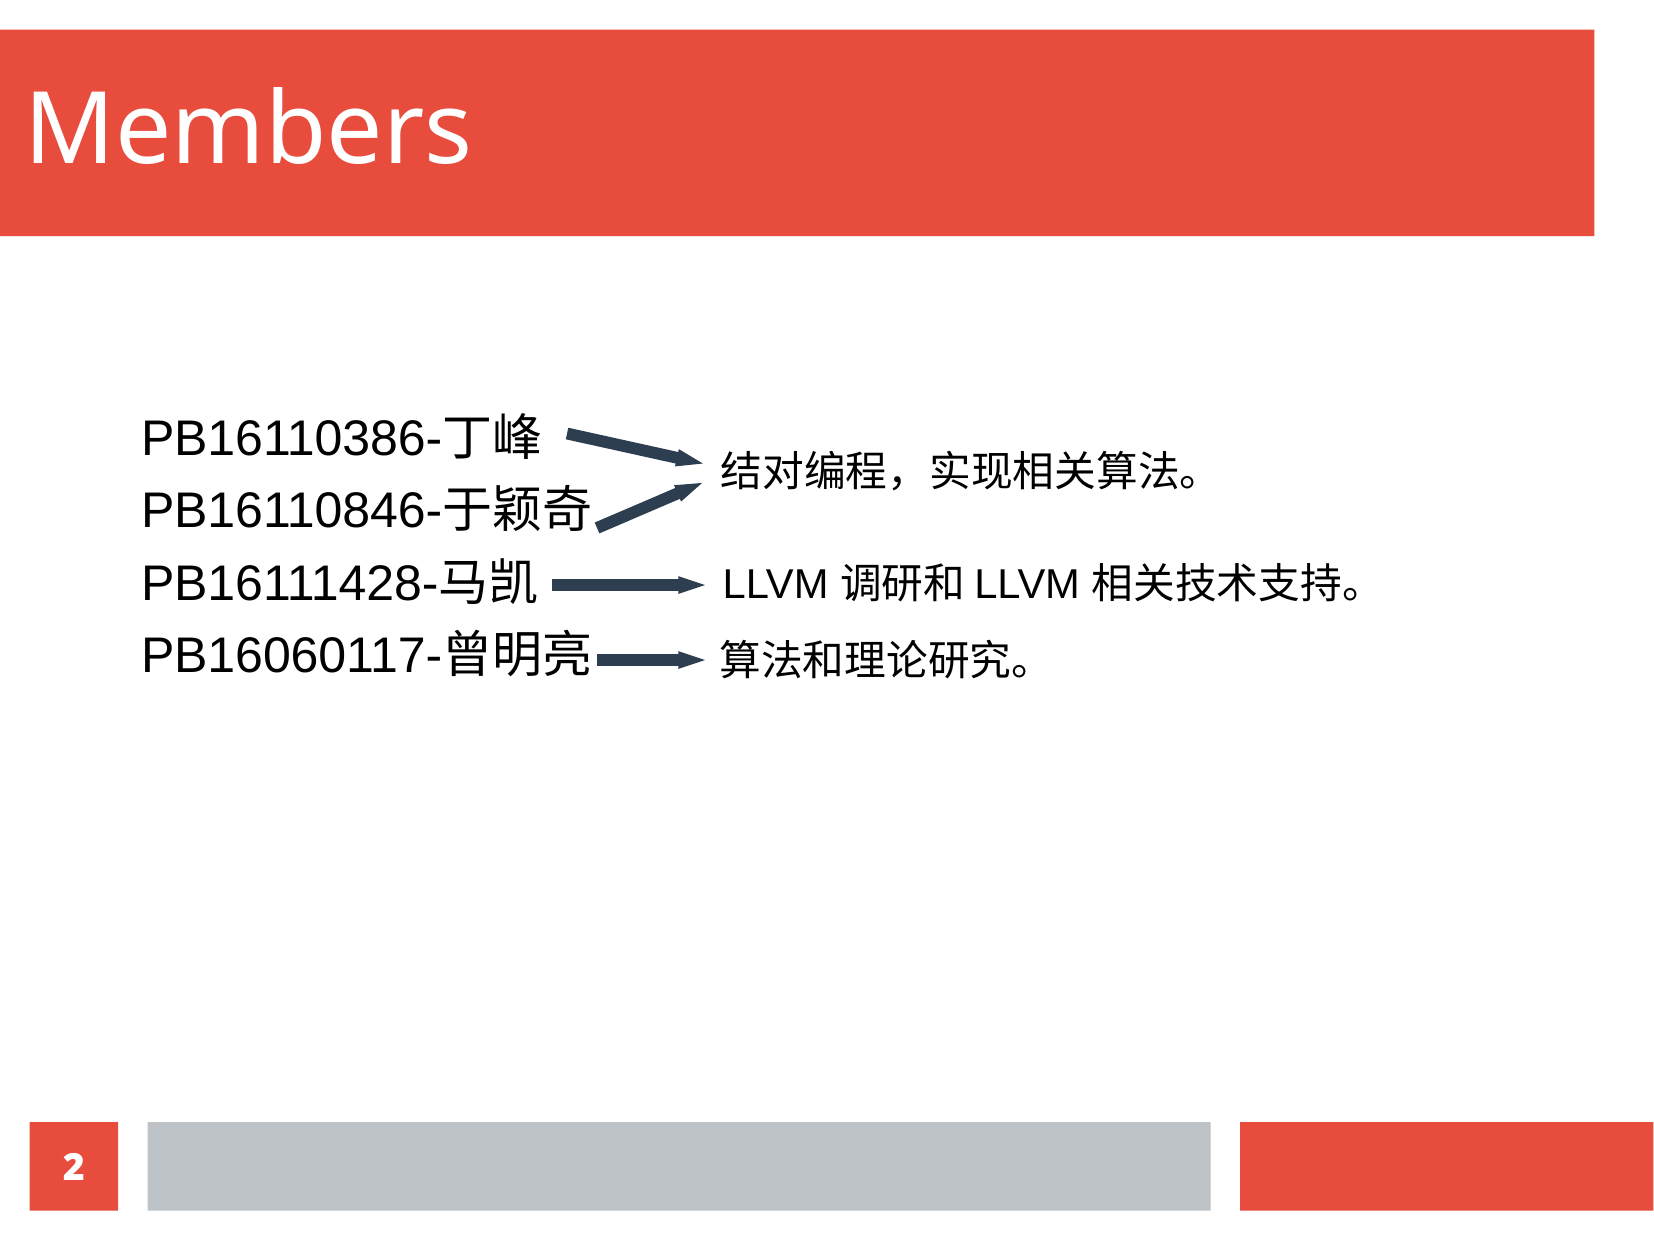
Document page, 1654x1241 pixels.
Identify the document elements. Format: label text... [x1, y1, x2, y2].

title Members [24, 45, 1561, 193]
list [59, 324, 1565, 1093]
text_box 结对编程，实现相关算法。 [705, 430, 1276, 569]
text_box 算法和理论研究。 [704, 619, 1141, 758]
text_box LLVM 调研和 LLVM 相关技术支持。 [707, 542, 1420, 682]
text_box PB16110386-丁峰 PB16110846-于颖奇 PB16111428-马凯 PB16060117-曾明亮 [112, 389, 623, 804]
